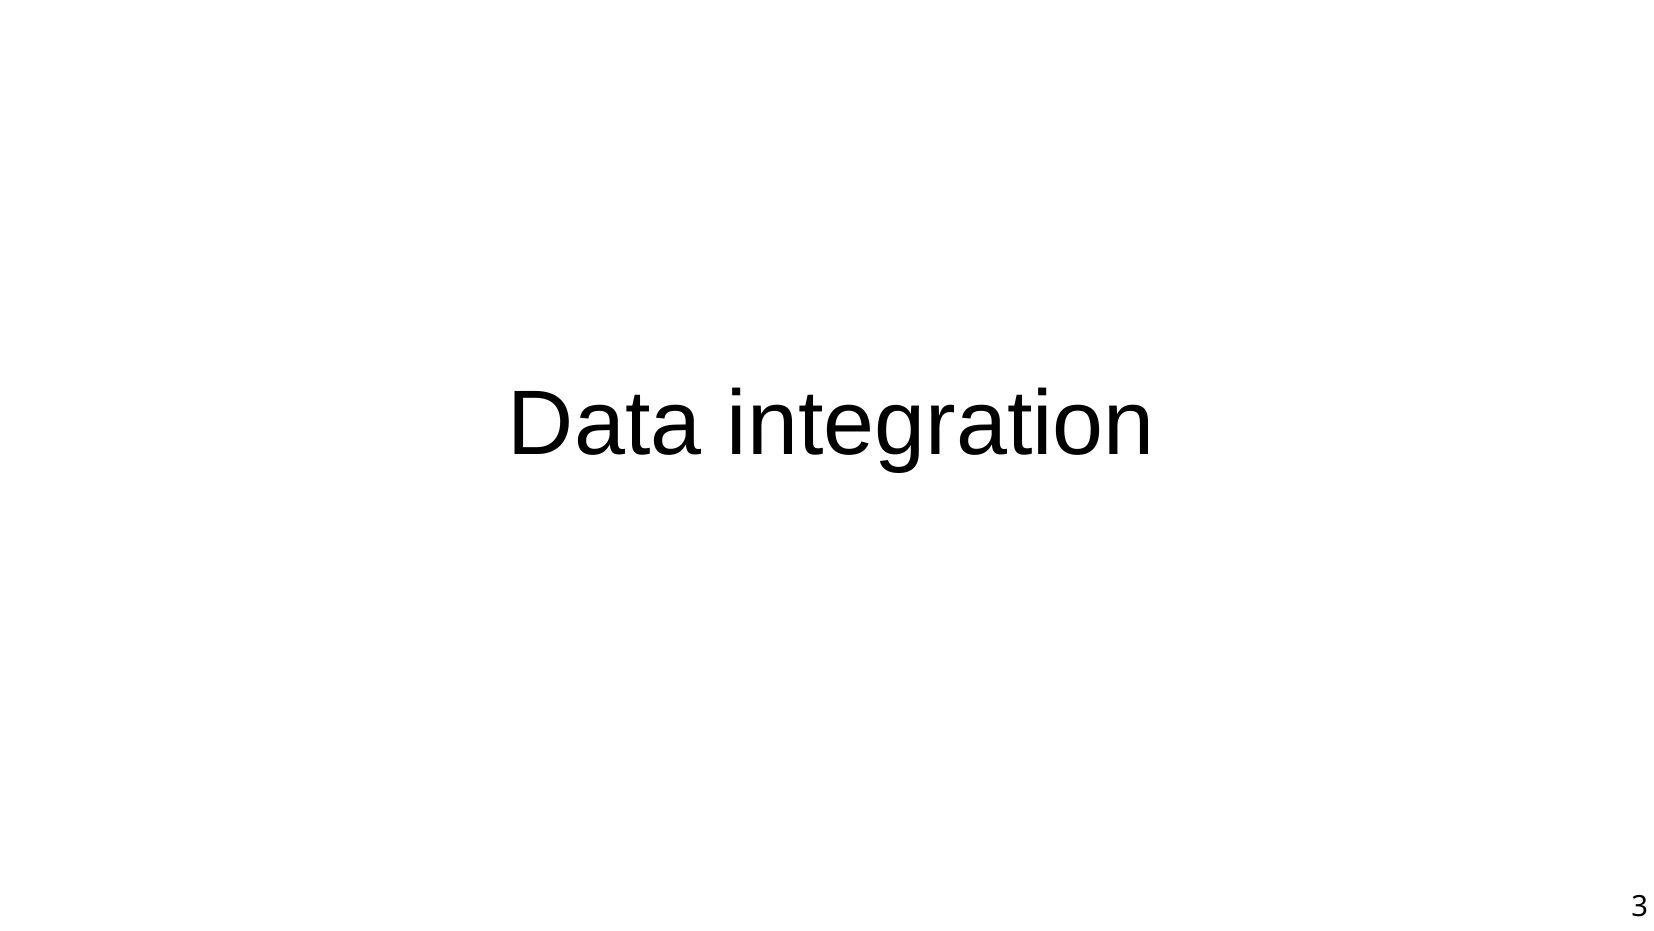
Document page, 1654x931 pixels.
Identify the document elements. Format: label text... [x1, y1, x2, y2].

title Data integration [87, 345, 1576, 501]
